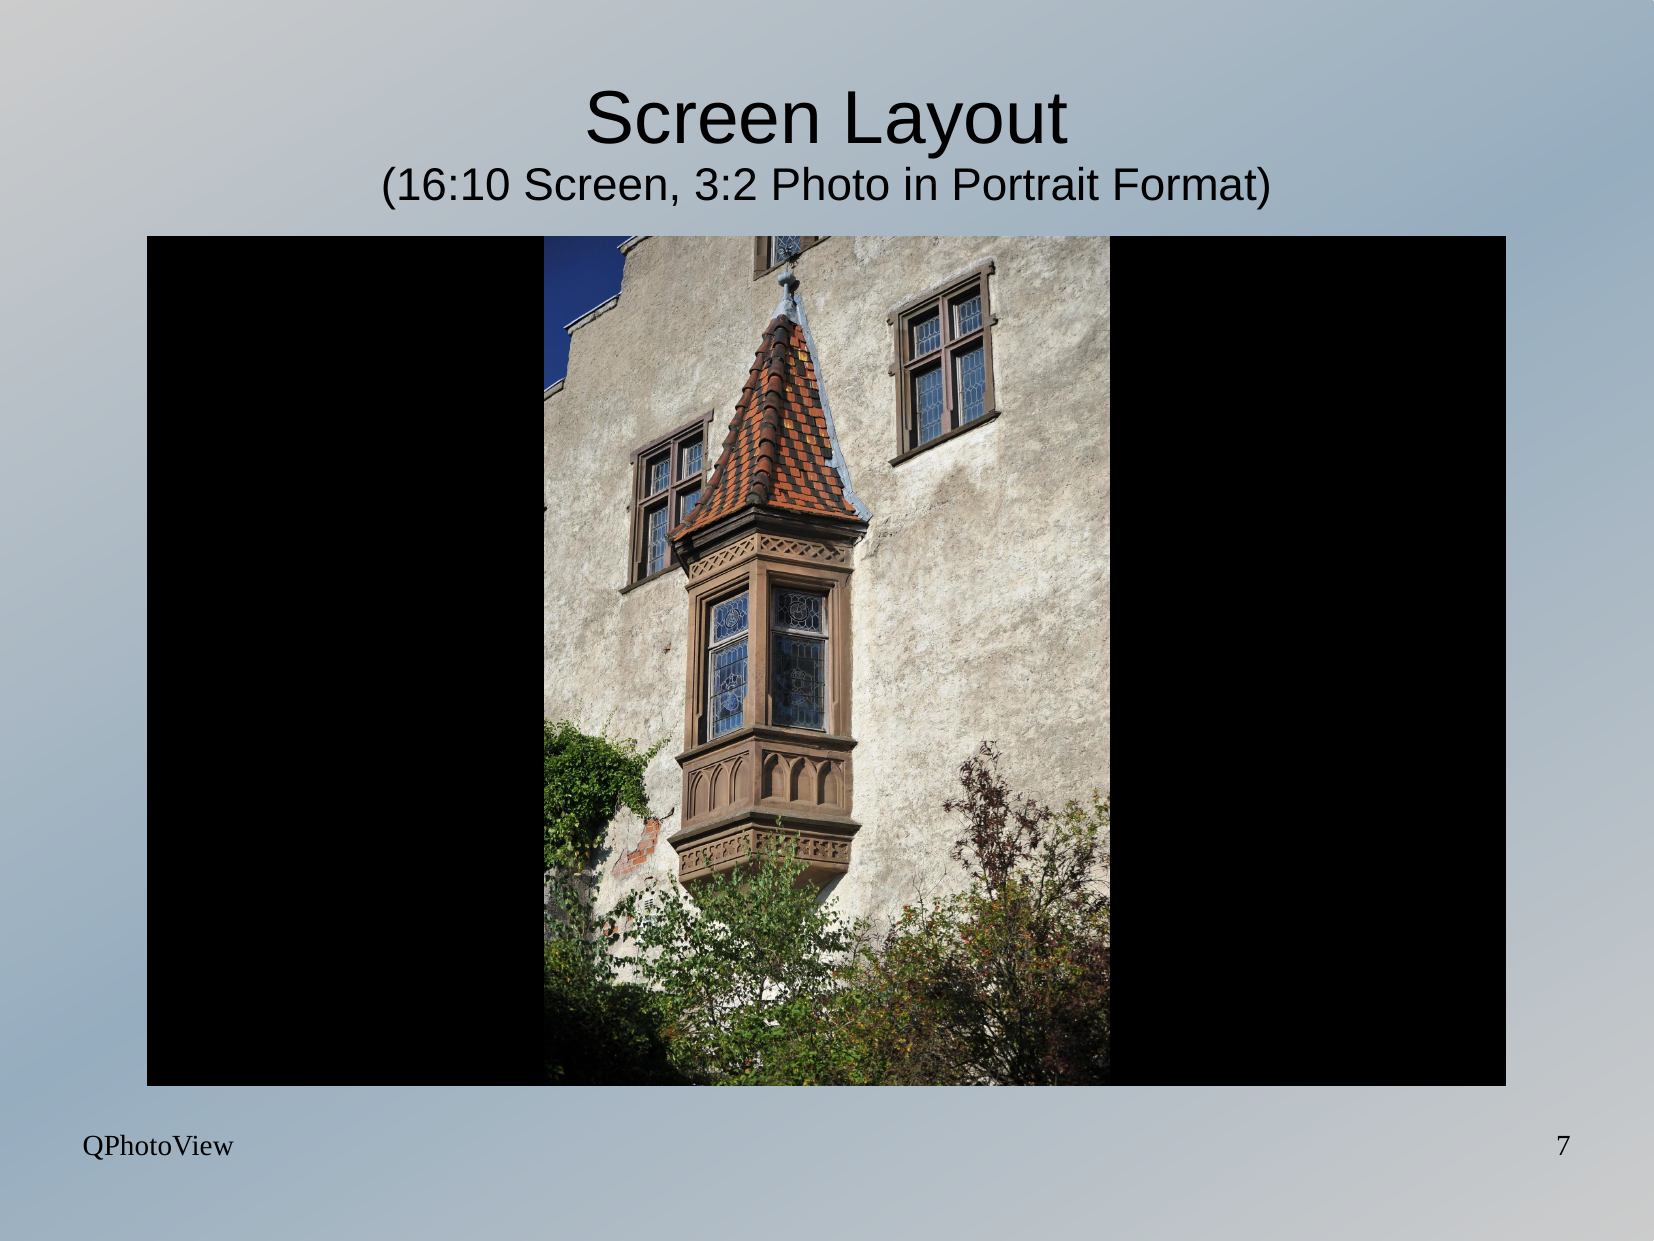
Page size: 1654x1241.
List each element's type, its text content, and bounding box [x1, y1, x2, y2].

text_box [1110, 236, 1506, 1086]
picture [544, 236, 1110, 1086]
title Screen Layout (16:10 Screen, 3:2 Photo in Portrait Format) [82, 49, 1571, 237]
text_box [147, 236, 544, 1086]
